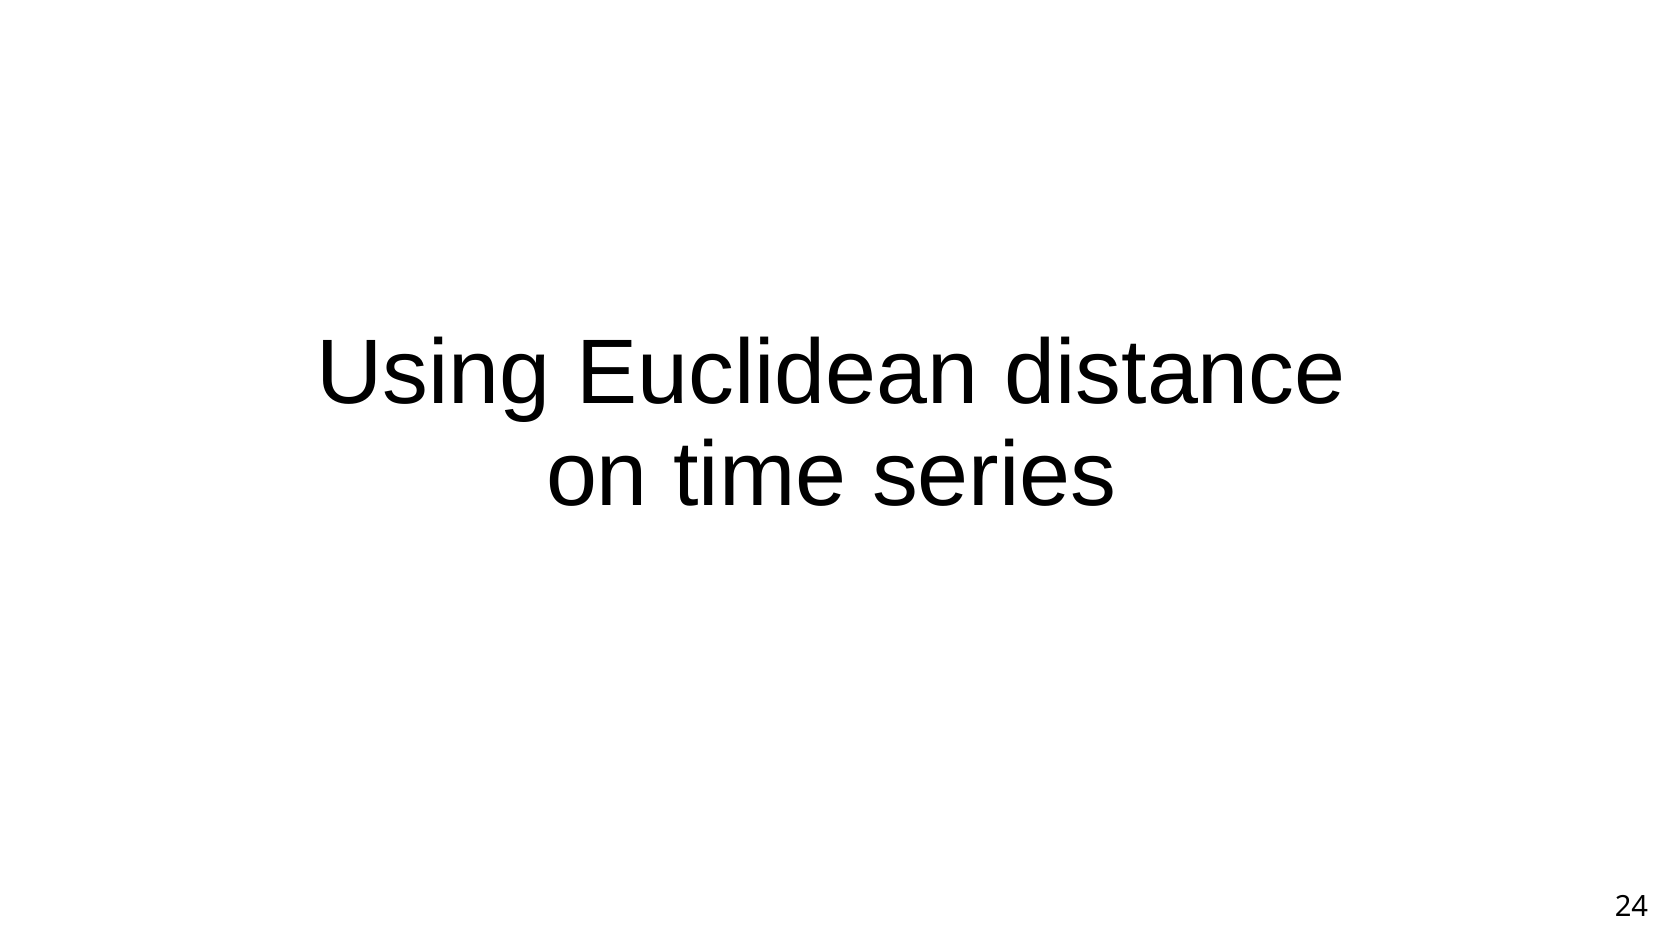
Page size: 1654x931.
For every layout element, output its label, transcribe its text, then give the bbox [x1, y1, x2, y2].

title Using Euclidean distance on time series [87, 320, 1576, 526]
